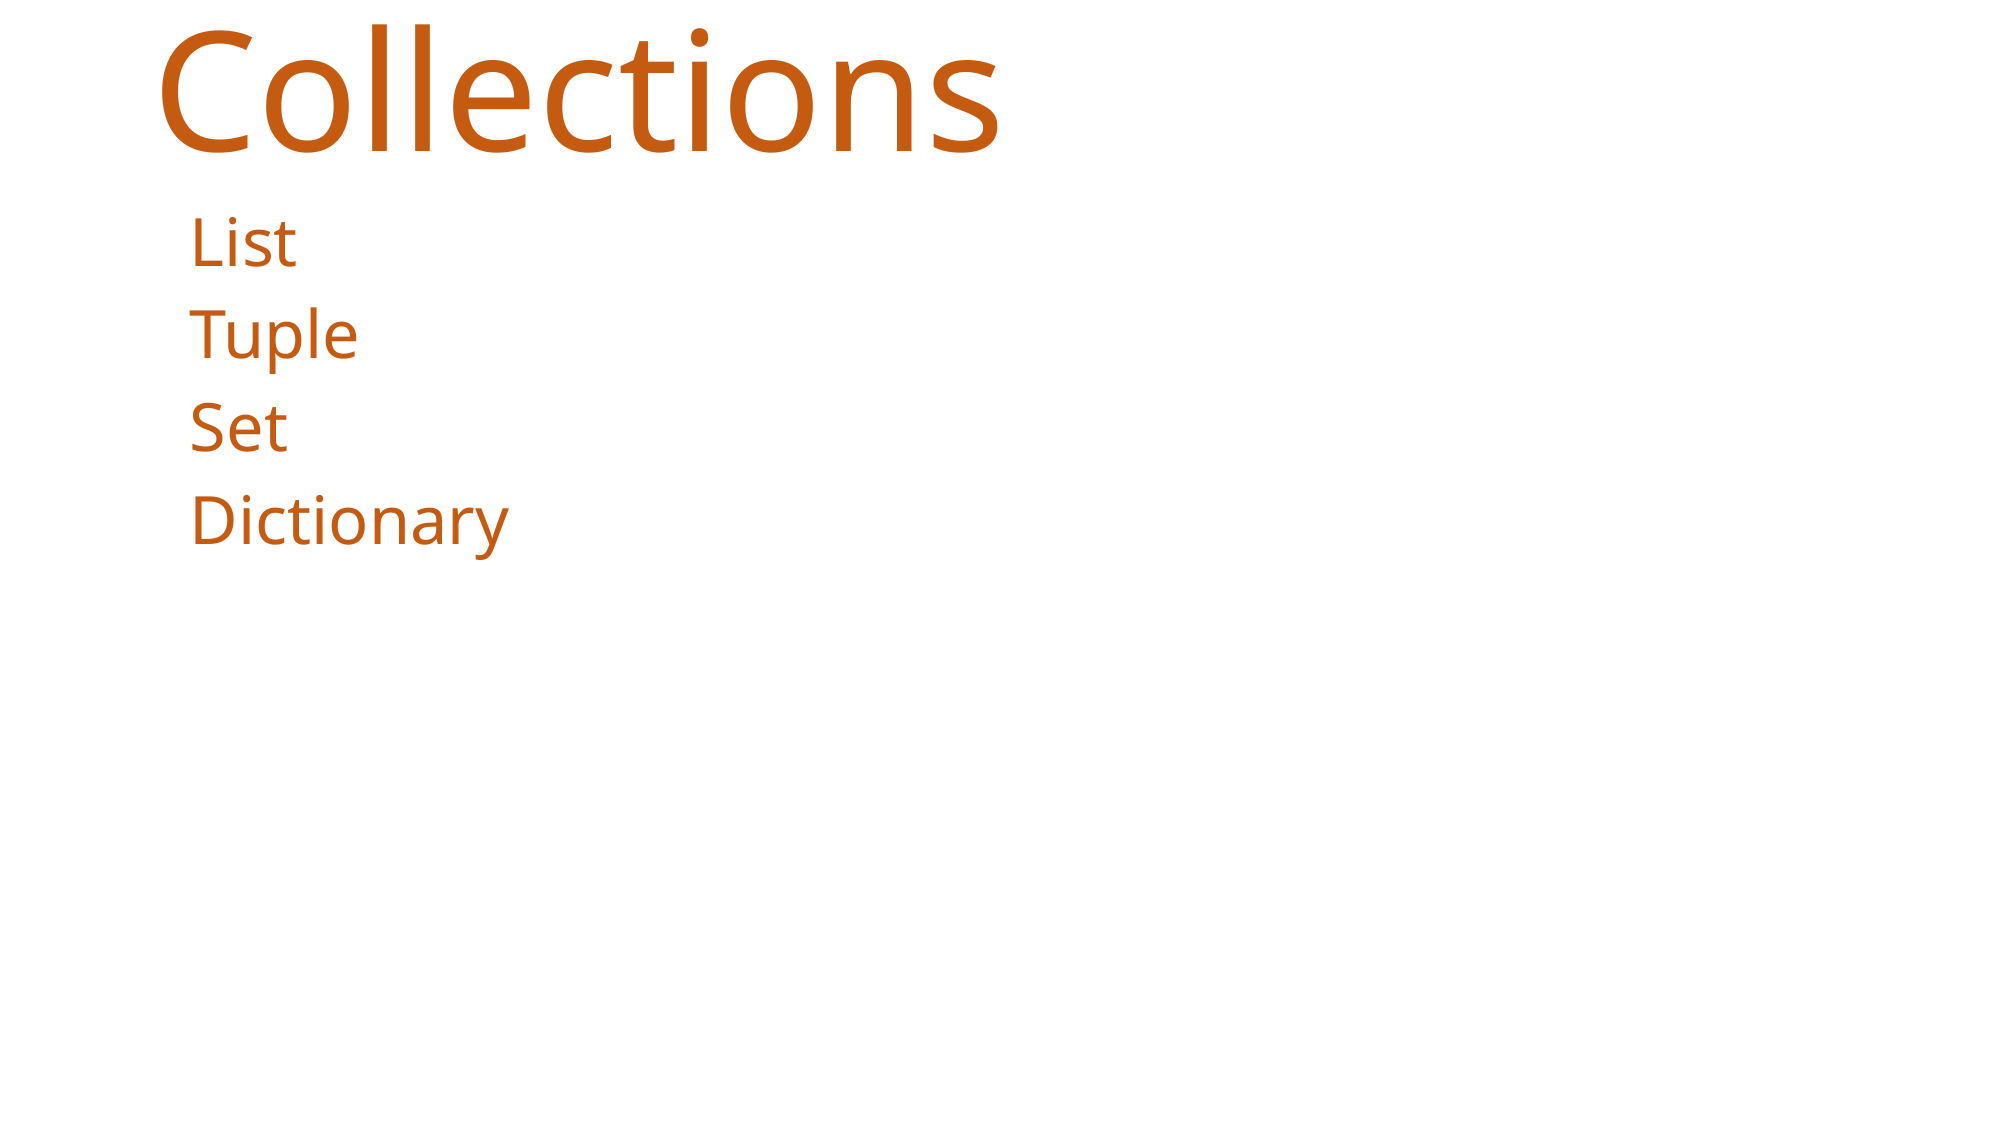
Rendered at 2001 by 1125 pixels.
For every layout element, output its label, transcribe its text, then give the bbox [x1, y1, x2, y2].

list Collections List Tuple Set Dictionary [137, 0, 1863, 1014]
